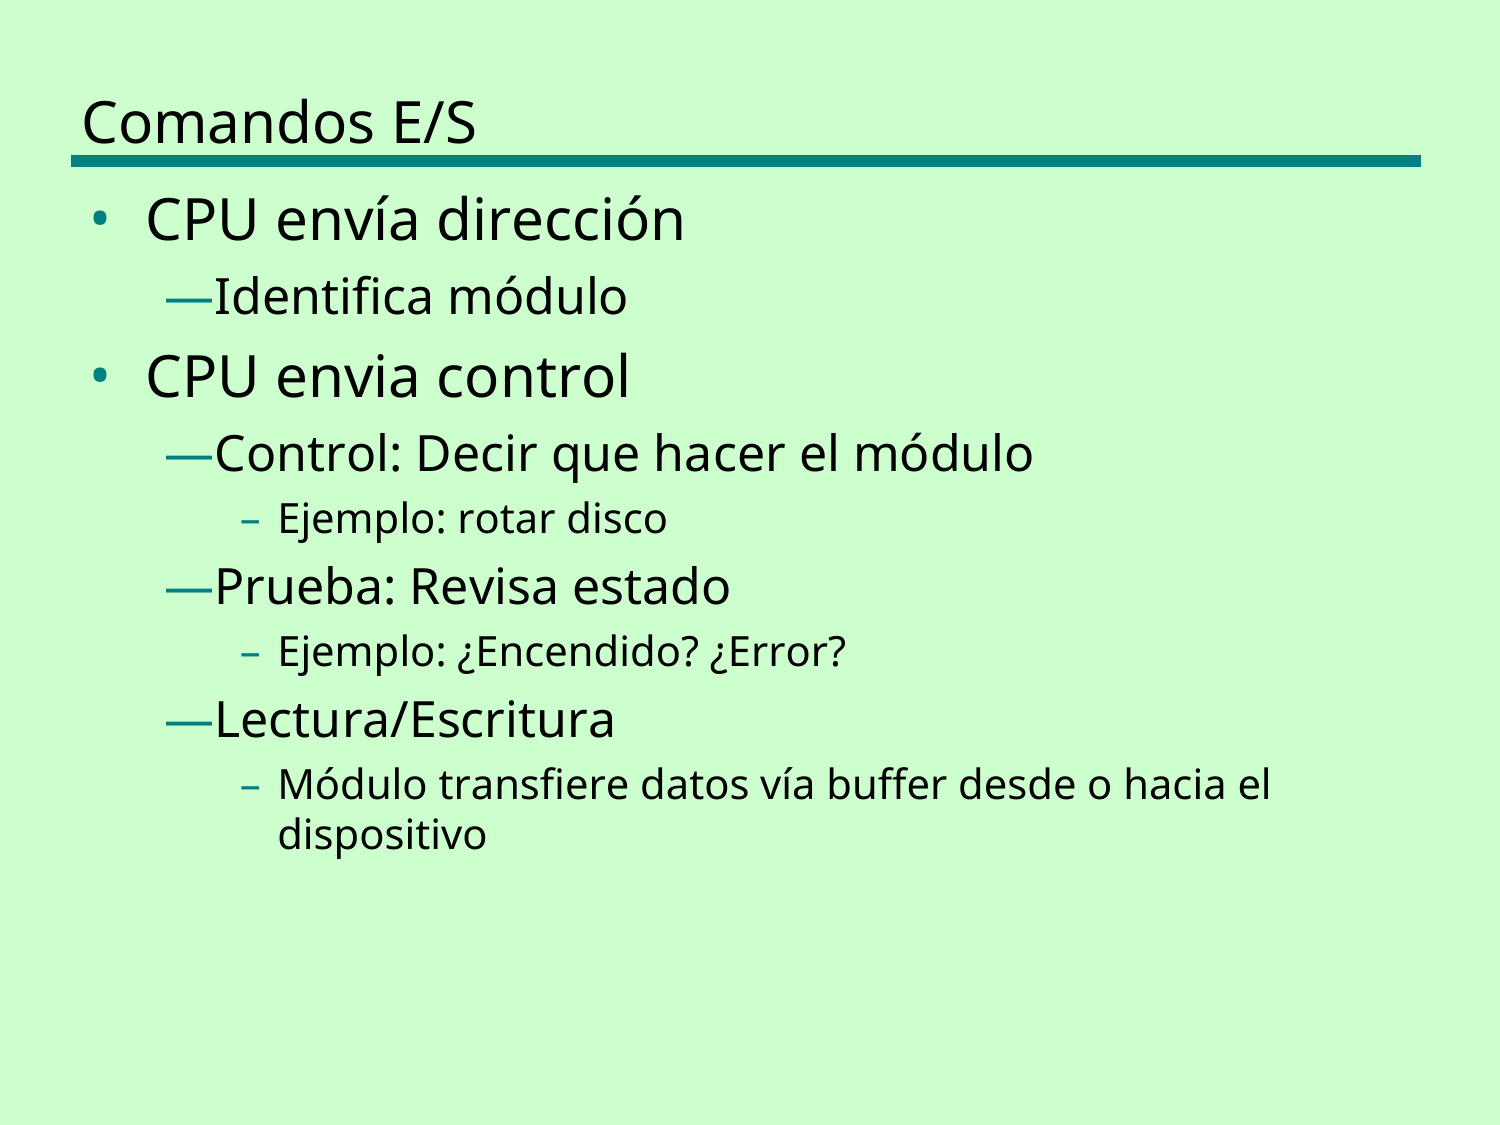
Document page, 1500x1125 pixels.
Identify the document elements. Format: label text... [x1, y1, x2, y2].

title Comandos E/S [66, 24, 1413, 163]
list CPU envía dirección Identifica módulo CPU envia control Control: Decir que hacer el módulo Ejemplo: rotar disco Prueba: Revisa estado Ejemplo: ¿Encendido? ¿Error? Lectura/Escritura Módulo transfiere datos vía buffer desde o hacia el dispositivo [74, 174, 1417, 1101]
